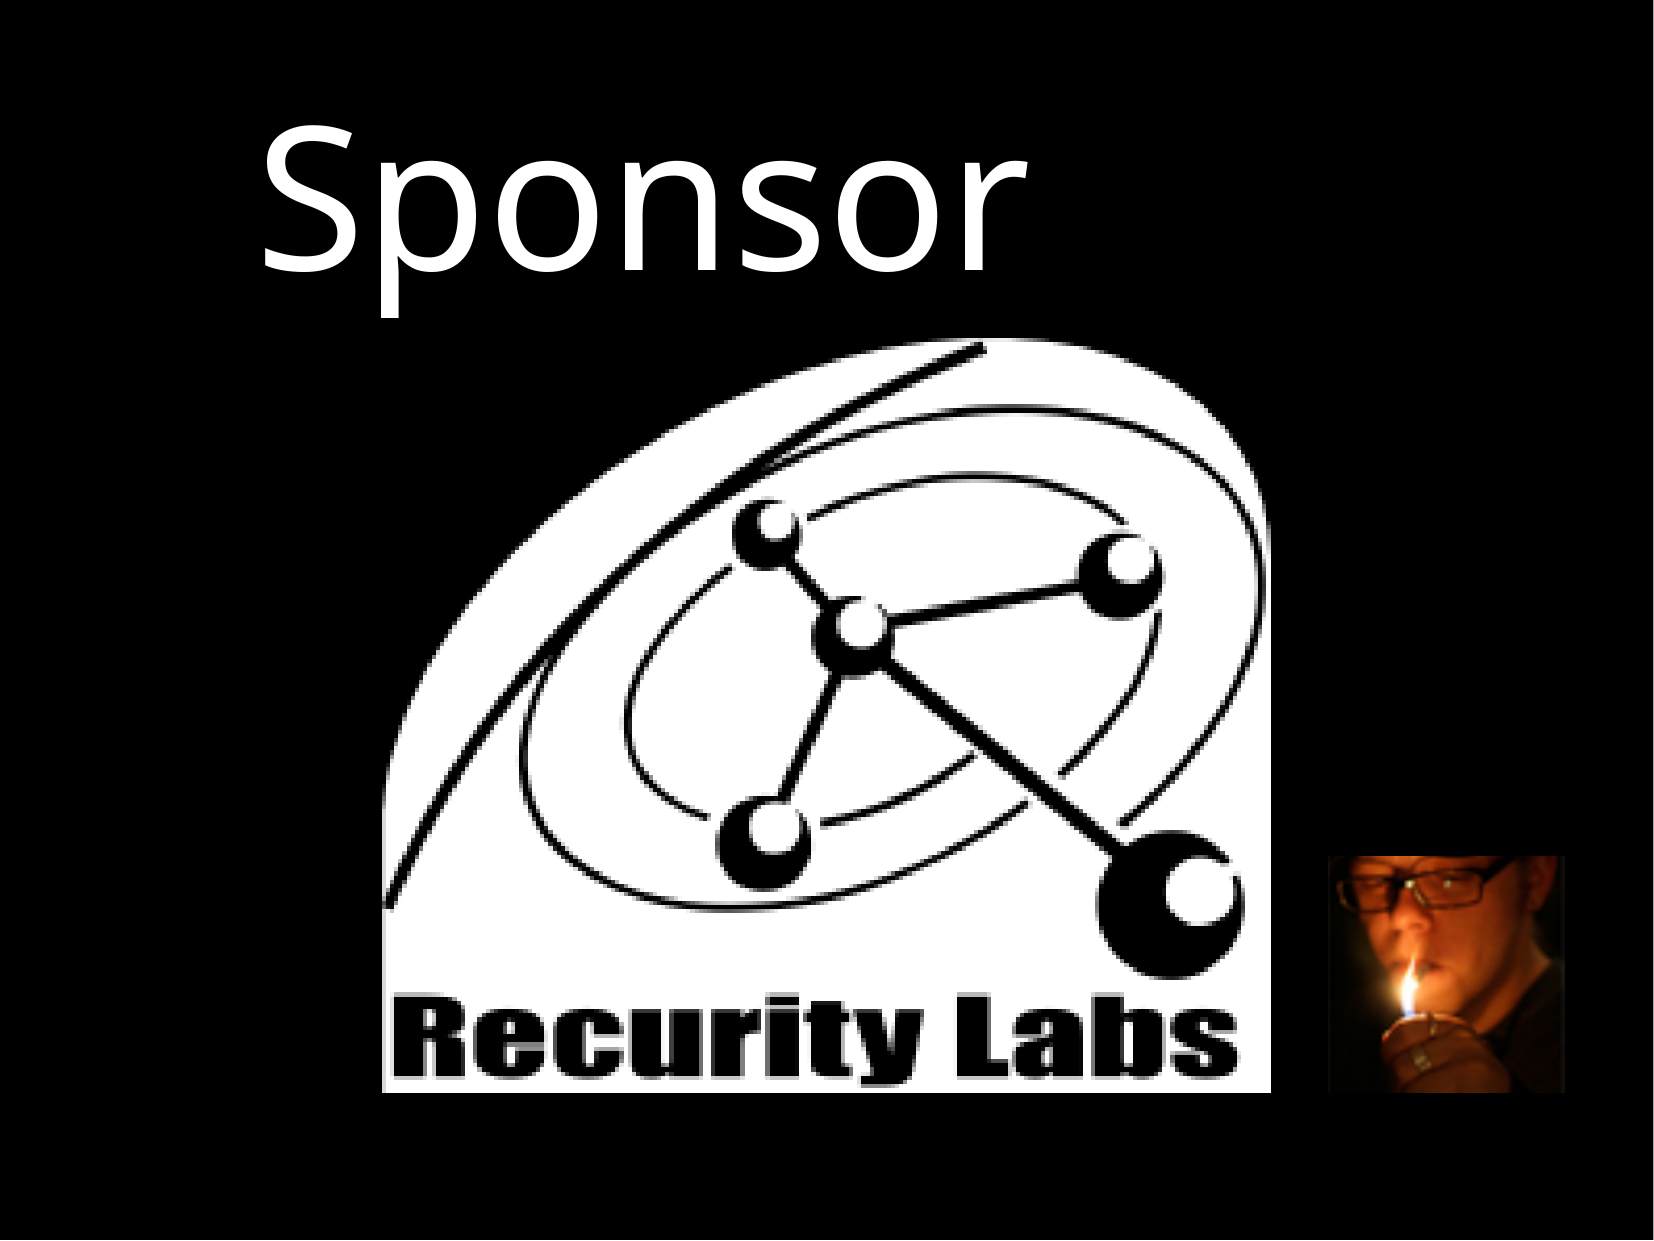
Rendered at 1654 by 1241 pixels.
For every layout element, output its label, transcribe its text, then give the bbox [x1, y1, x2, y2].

text_box Sponsor [240, 48, 1414, 263]
picture [1328, 856, 1565, 1093]
picture [382, 338, 1271, 1093]
